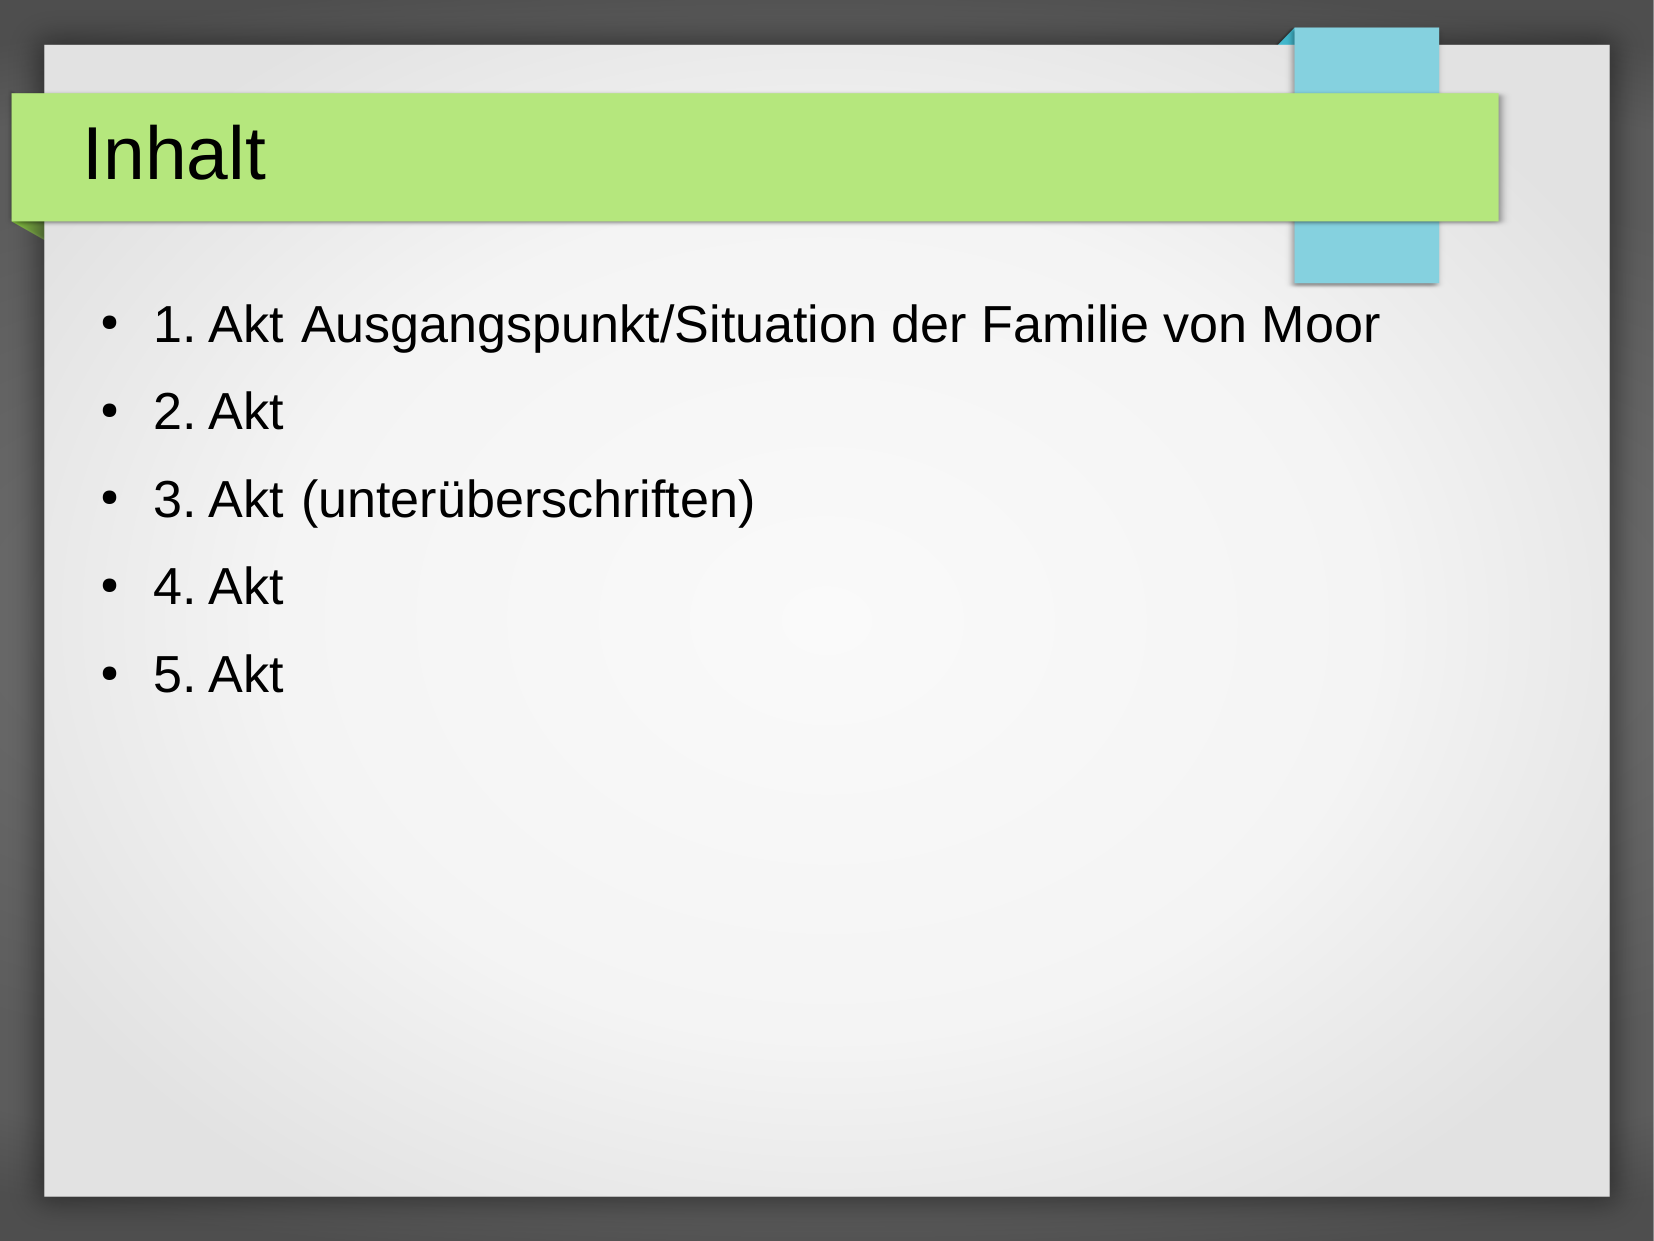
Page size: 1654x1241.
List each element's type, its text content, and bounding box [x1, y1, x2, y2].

list 1. Akt Ausgangspunkt/Situation der Familie von Moor 2. Akt 3. Akt (unterüberschriften) 4. Akt 5. Akt [82, 295, 1571, 1015]
picture [0, 0, 1654, 1241]
title Inhalt [82, 94, 1264, 213]
